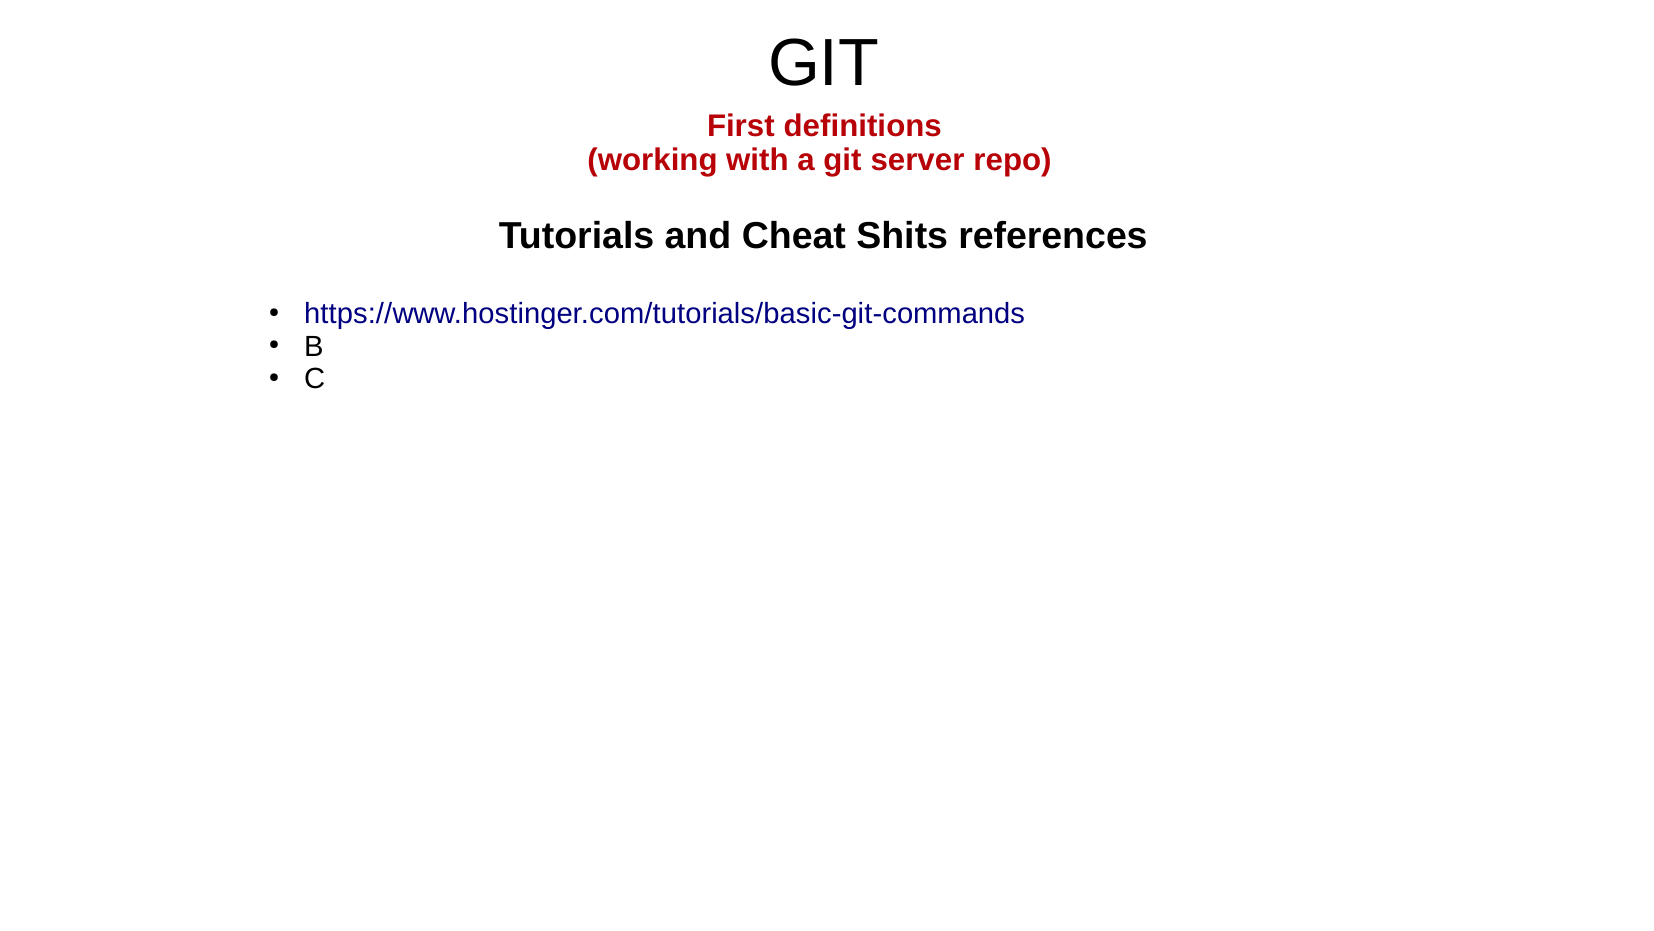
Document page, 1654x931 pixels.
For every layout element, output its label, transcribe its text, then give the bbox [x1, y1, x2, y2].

title GIT [673, 19, 975, 100]
text_box First definitions (working with a git server repo) [572, 100, 1077, 185]
text_box https://www.hostinger.com/tutorials/basic-git-commands B C [253, 289, 1382, 820]
text_box Tutorials and Cheat Shits references [484, 206, 1163, 264]
